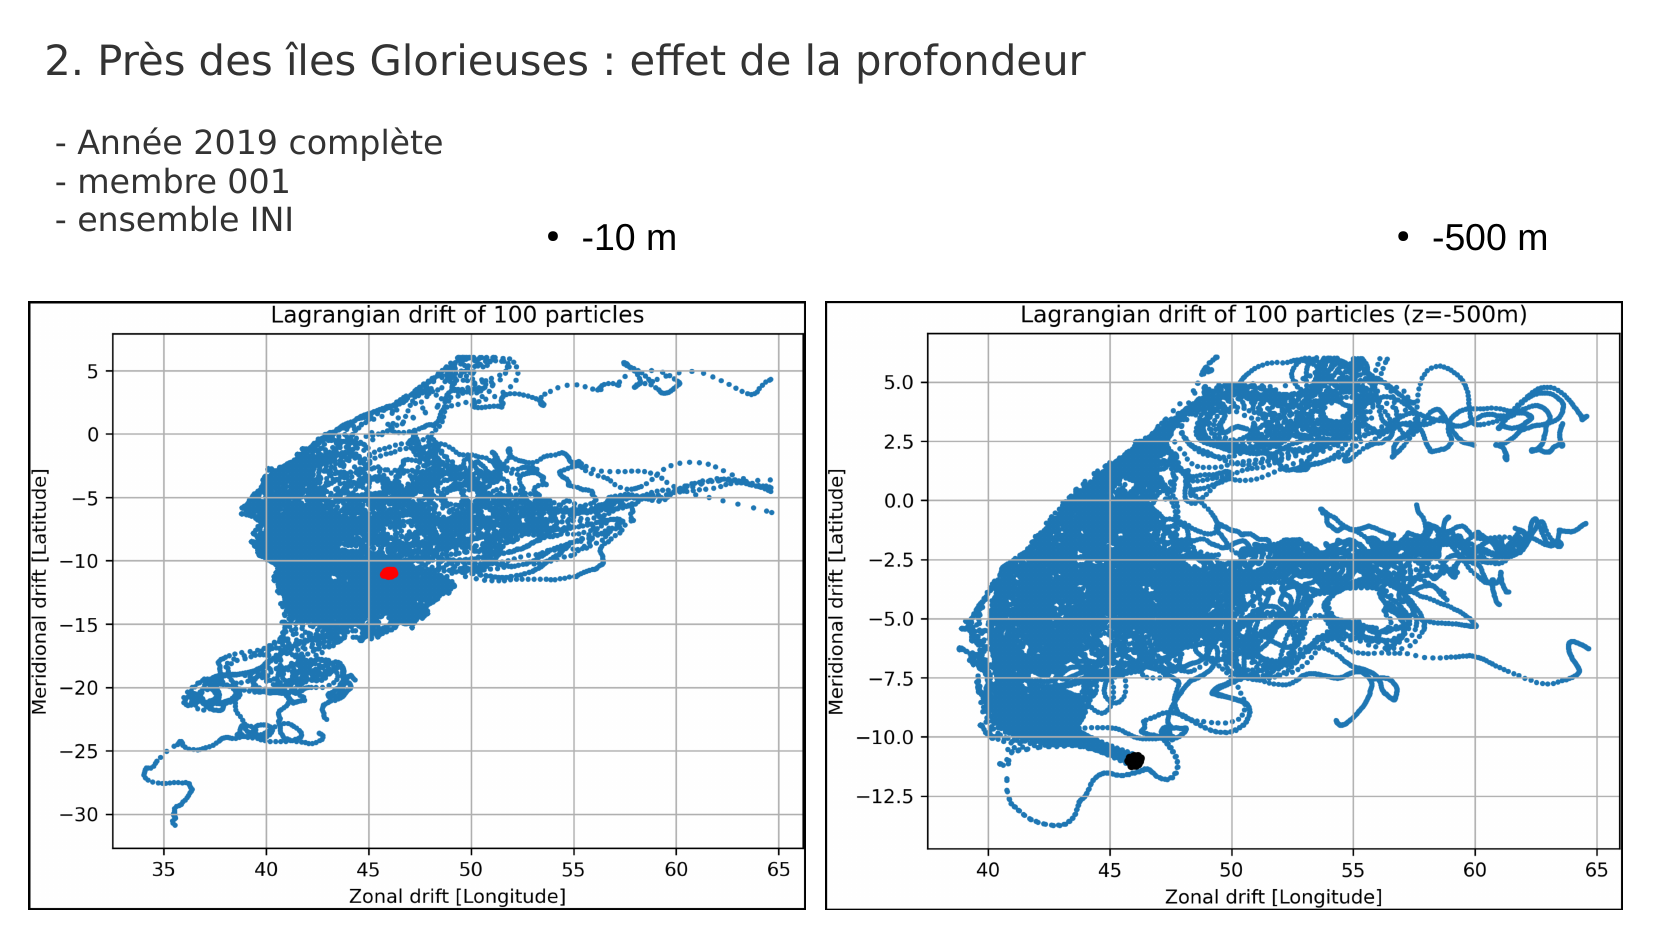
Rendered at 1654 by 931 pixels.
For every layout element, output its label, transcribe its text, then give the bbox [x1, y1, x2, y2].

text_box -10 m [531, 208, 804, 266]
text_box 2. Près des îles Glorieuses : effet de la profondeur - Année 2019 complète - membre 001 - ensemble INI [29, 29, 1418, 247]
picture [825, 301, 1623, 910]
picture [28, 301, 806, 910]
text_box -500 m [1381, 208, 1619, 266]
